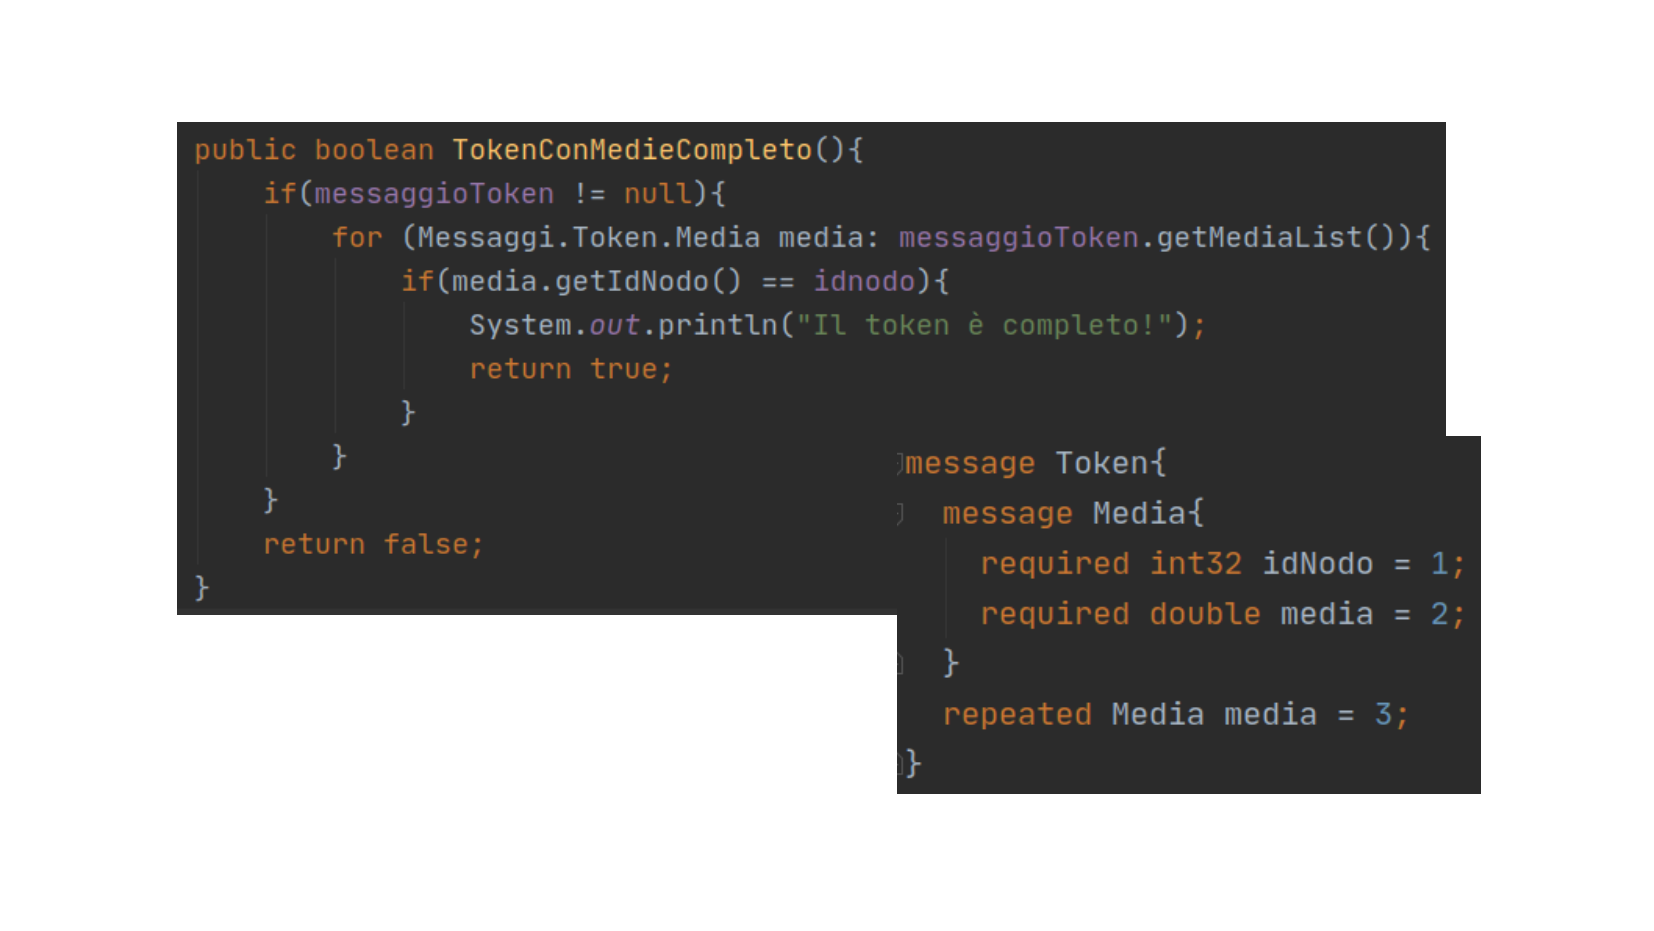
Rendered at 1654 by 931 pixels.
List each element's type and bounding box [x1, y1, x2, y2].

picture [177, 122, 1481, 794]
